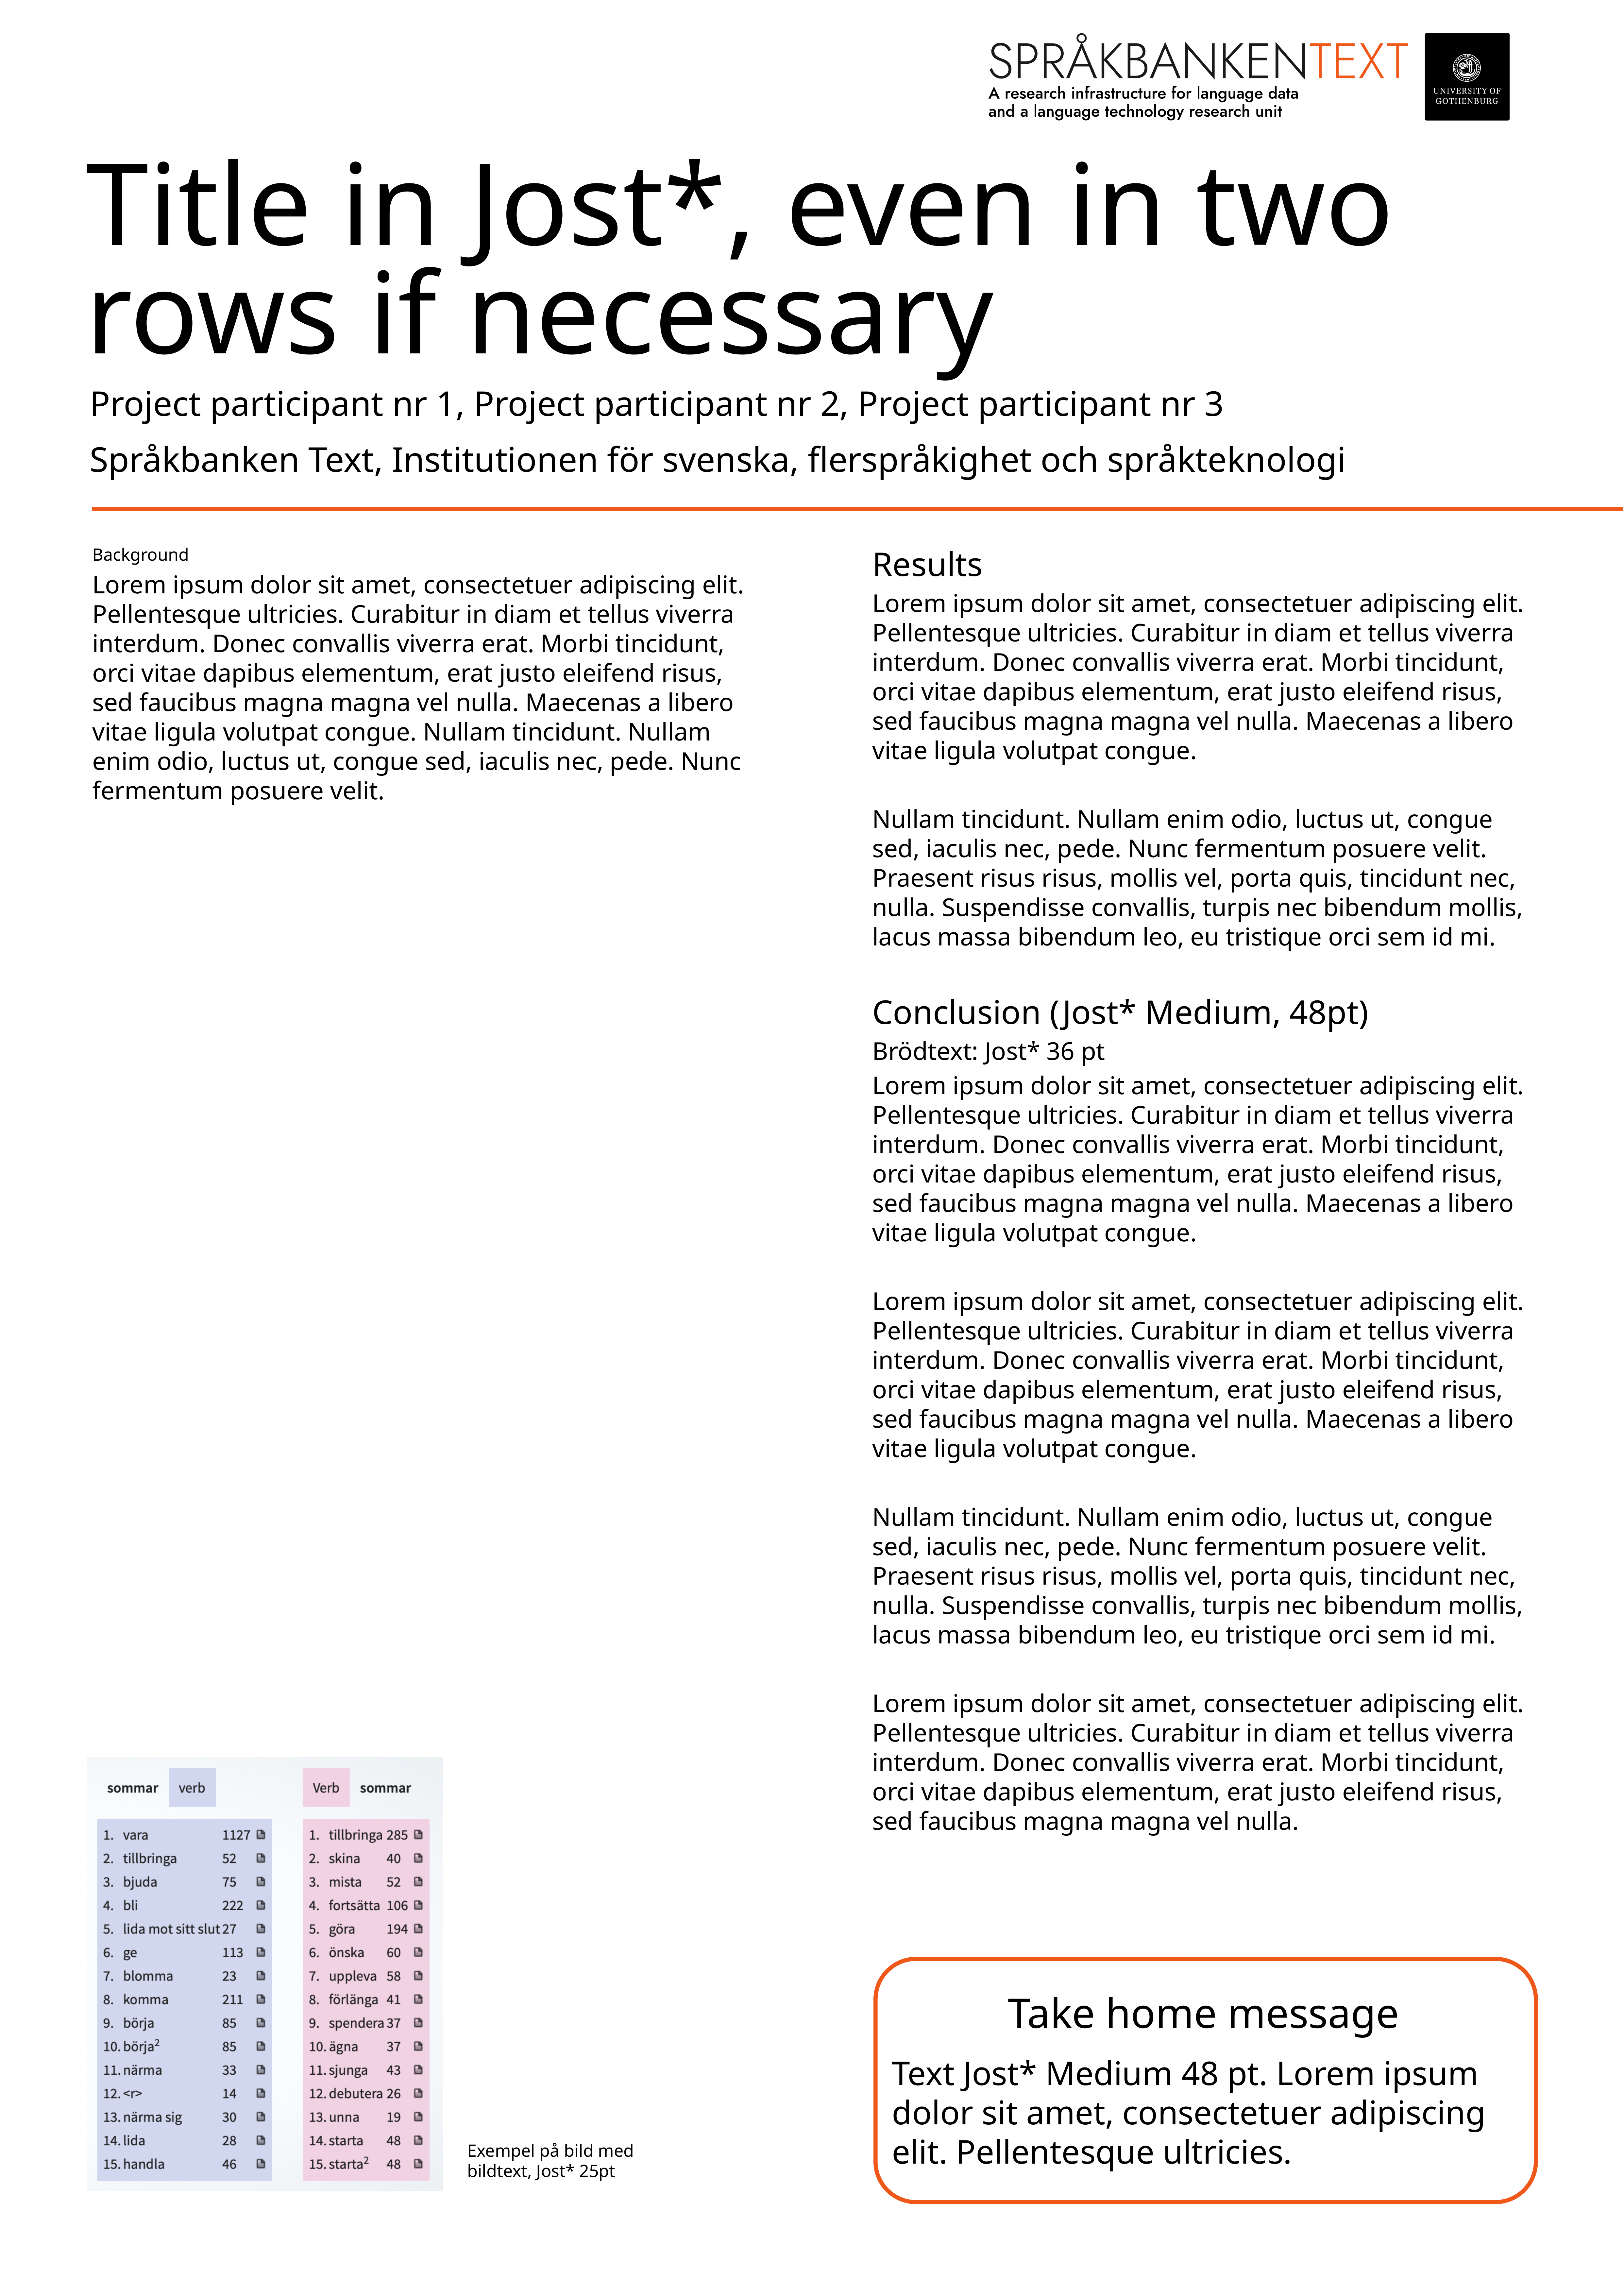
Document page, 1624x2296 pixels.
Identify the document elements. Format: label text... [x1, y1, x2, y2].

text_box Results Lorem ipsum dolor sit amet, consectetuer adipiscing elit. Pellentesque ultricies. Curabitur in diam et tellus viverra interdum. Donec convallis viverra erat. Morbi tincidunt, orci vitae dapibus elementum, erat justo eleifend risus, sed faucibus magna magna vel nulla. Maecenas a libero vitae ligula volutpat congue. Nullam tincidunt. Nullam enim odio, luctus ut, congue sed, iaculis nec, pede. Nunc fermentum posuere velit. Praesent risus risus, mollis vel, porta quis, tincidunt nec, nulla. Suspendisse convallis, turpis nec bibendum mollis, lacus massa bibendum leo, eu tristique orci sem id mi. Conclusion (Jost* Medium, 48pt) Brödtext: Jost* 36 pt Lorem ipsum dolor sit amet, consectetuer adipiscing elit. Pellentesque ultricies. Curabitur in diam et tellus viverra interdum. Donec convallis viverra erat. Morbi tincidunt, orci vitae dapibus elementum, erat justo eleifend risus, sed faucibus magna magna vel nulla. Maecenas a libero vitae ligula volutpat congue. Lorem ipsum dolor sit amet, consectetuer adipiscing elit. Pellentesque ultricies. Curabitur in diam et tellus viverra interdum. Donec convallis viverra erat. Morbi tincidunt, orci vitae dapibus elementum, erat justo eleifend risus, sed faucibus magna magna vel nulla. Maecenas a libero vitae ligula volutpat congue. Nullam tincidunt. Nullam enim odio, luctus ut, congue sed, iaculis nec, pede. Nunc fermentum posuere velit. Praesent risus risus, mollis vel, porta quis, tincidunt nec, nulla. Suspendisse convallis, turpis nec bibendum mollis, lacus massa bibendum leo, eu tristique orci sem id mi. Lorem ipsum dolor sit amet, consectetuer adipiscing elit. Pellentesque ultricies. Curabitur in diam et tellus viverra interdum. Donec convallis viverra erat. Morbi tincidunt, orci vitae dapibus elementum, erat justo eleifend risus, sed faucibus magna magna vel nulla. [852, 523, 1560, 1921]
text_box Exempel på bild med bildtext, Jost* 25pt [462, 2137, 648, 2183]
text_box Background Lorem ipsum dolor sit amet, consectetuer adipiscing elit. Pellentesque ultricies. Curabitur in diam et tellus viverra interdum. Donec convallis viverra erat. Morbi tincidunt, orci vitae dapibus elementum, erat justo eleifend risus, sed faucibus magna magna vel nulla. Maecenas a libero vitae ligula volutpat congue. Nullam tincidunt. Nullam enim odio, luctus ut, congue sed, iaculis nec, pede. Nunc fermentum posuere velit. [72, 523, 780, 1622]
picture [87, 1757, 443, 2191]
list Project participant nr 1, Project participant nr 2, Project participant nr 3 Språkbanken Text, Institutionen för svenska, flerspråkighet och språkteknologi [90, 379, 1554, 509]
title Title in Jost*, even in two rows if necessary [86, 170, 1510, 411]
text_box Take home message Text Jost* Medium 48 pt. Lorem ipsum dolor sit amet, consectetuer adipiscing elit. Pellentesque ultricies. [887, 1984, 1520, 2173]
